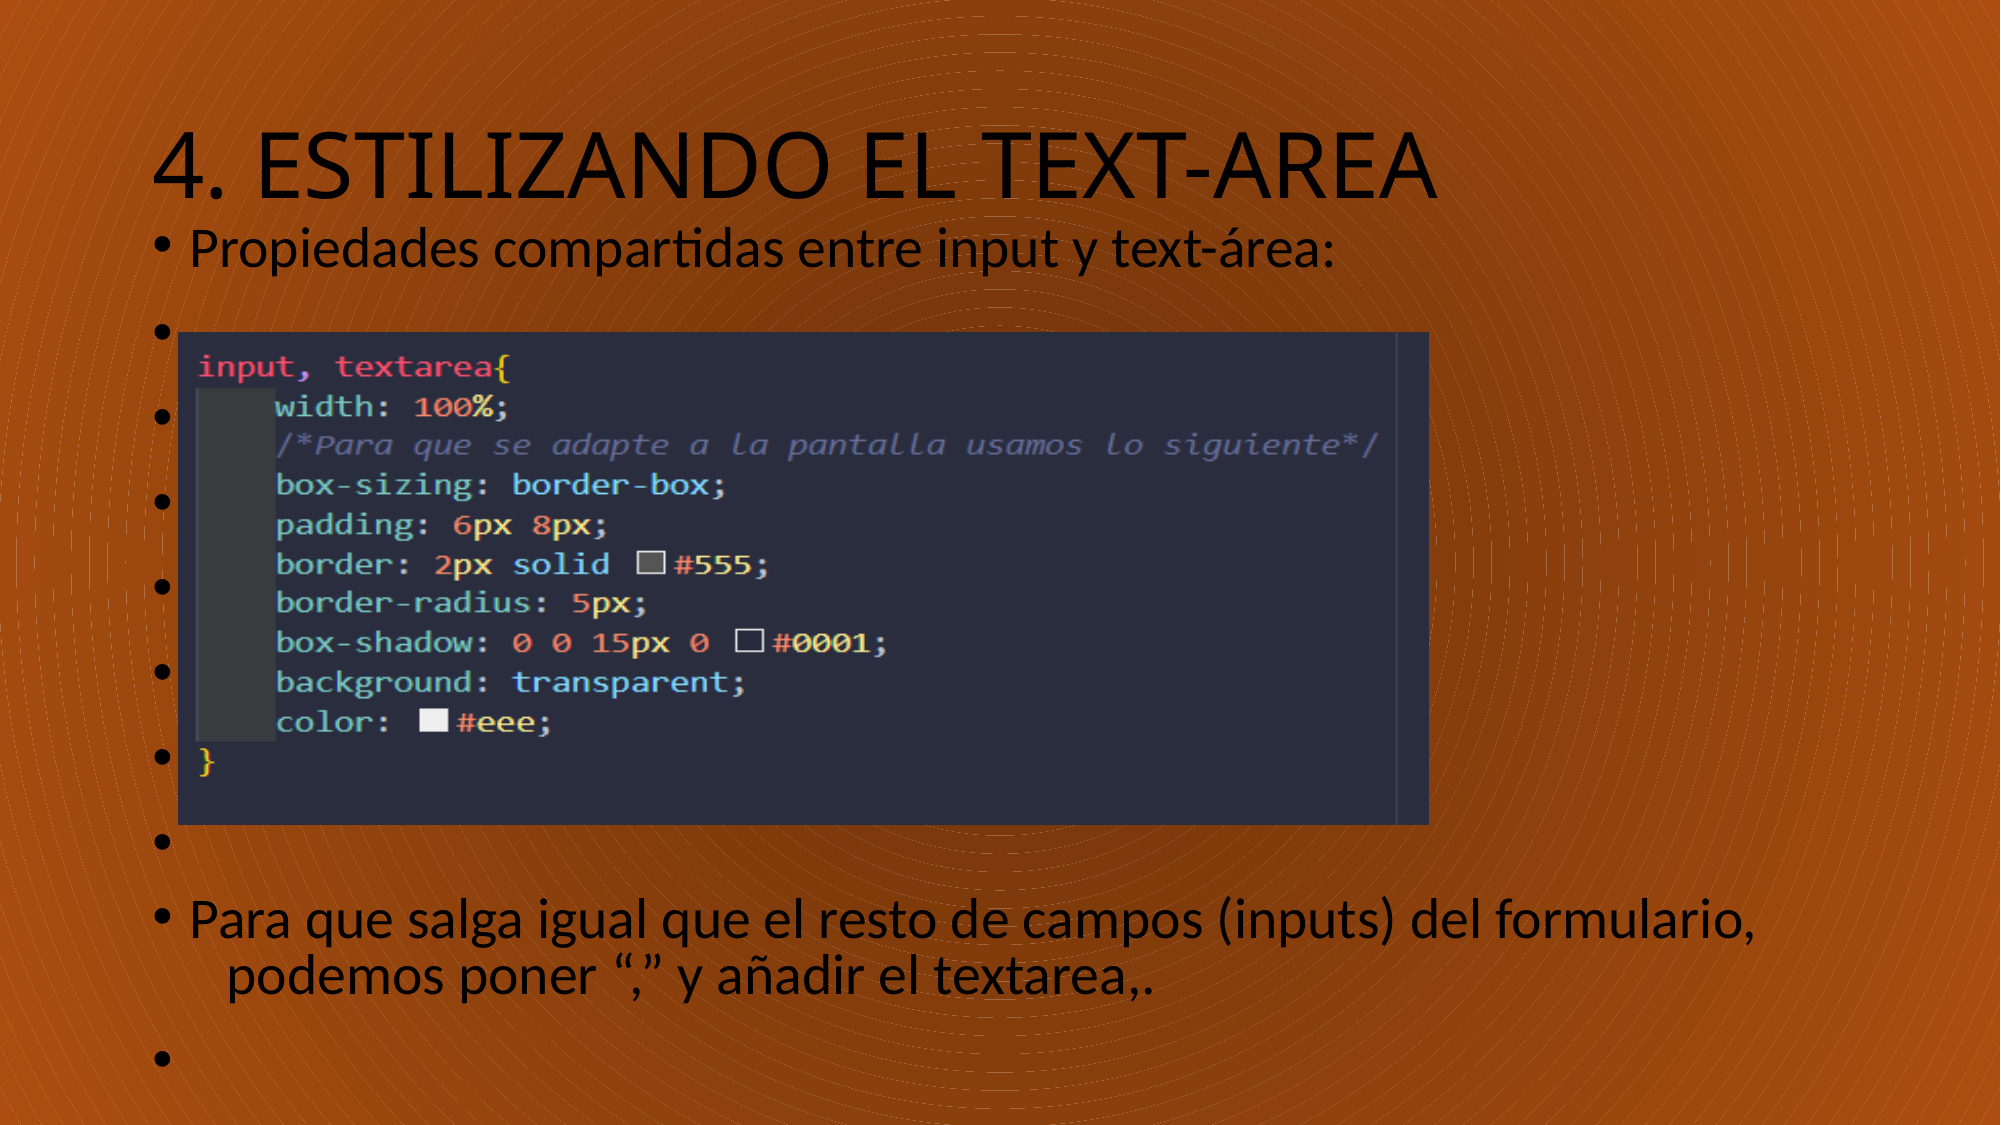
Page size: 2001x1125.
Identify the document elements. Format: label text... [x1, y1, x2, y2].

list Propiedades compartidas entre input y text-área: Para que salga igual que el resto de campos (inputs) del formulario, podemos poner “,” y añadir el textarea,. [137, 215, 1863, 1014]
title 4. ESTILIZANDO EL TEXT-AREA [137, 59, 1863, 215]
picture [178, 332, 1429, 825]
